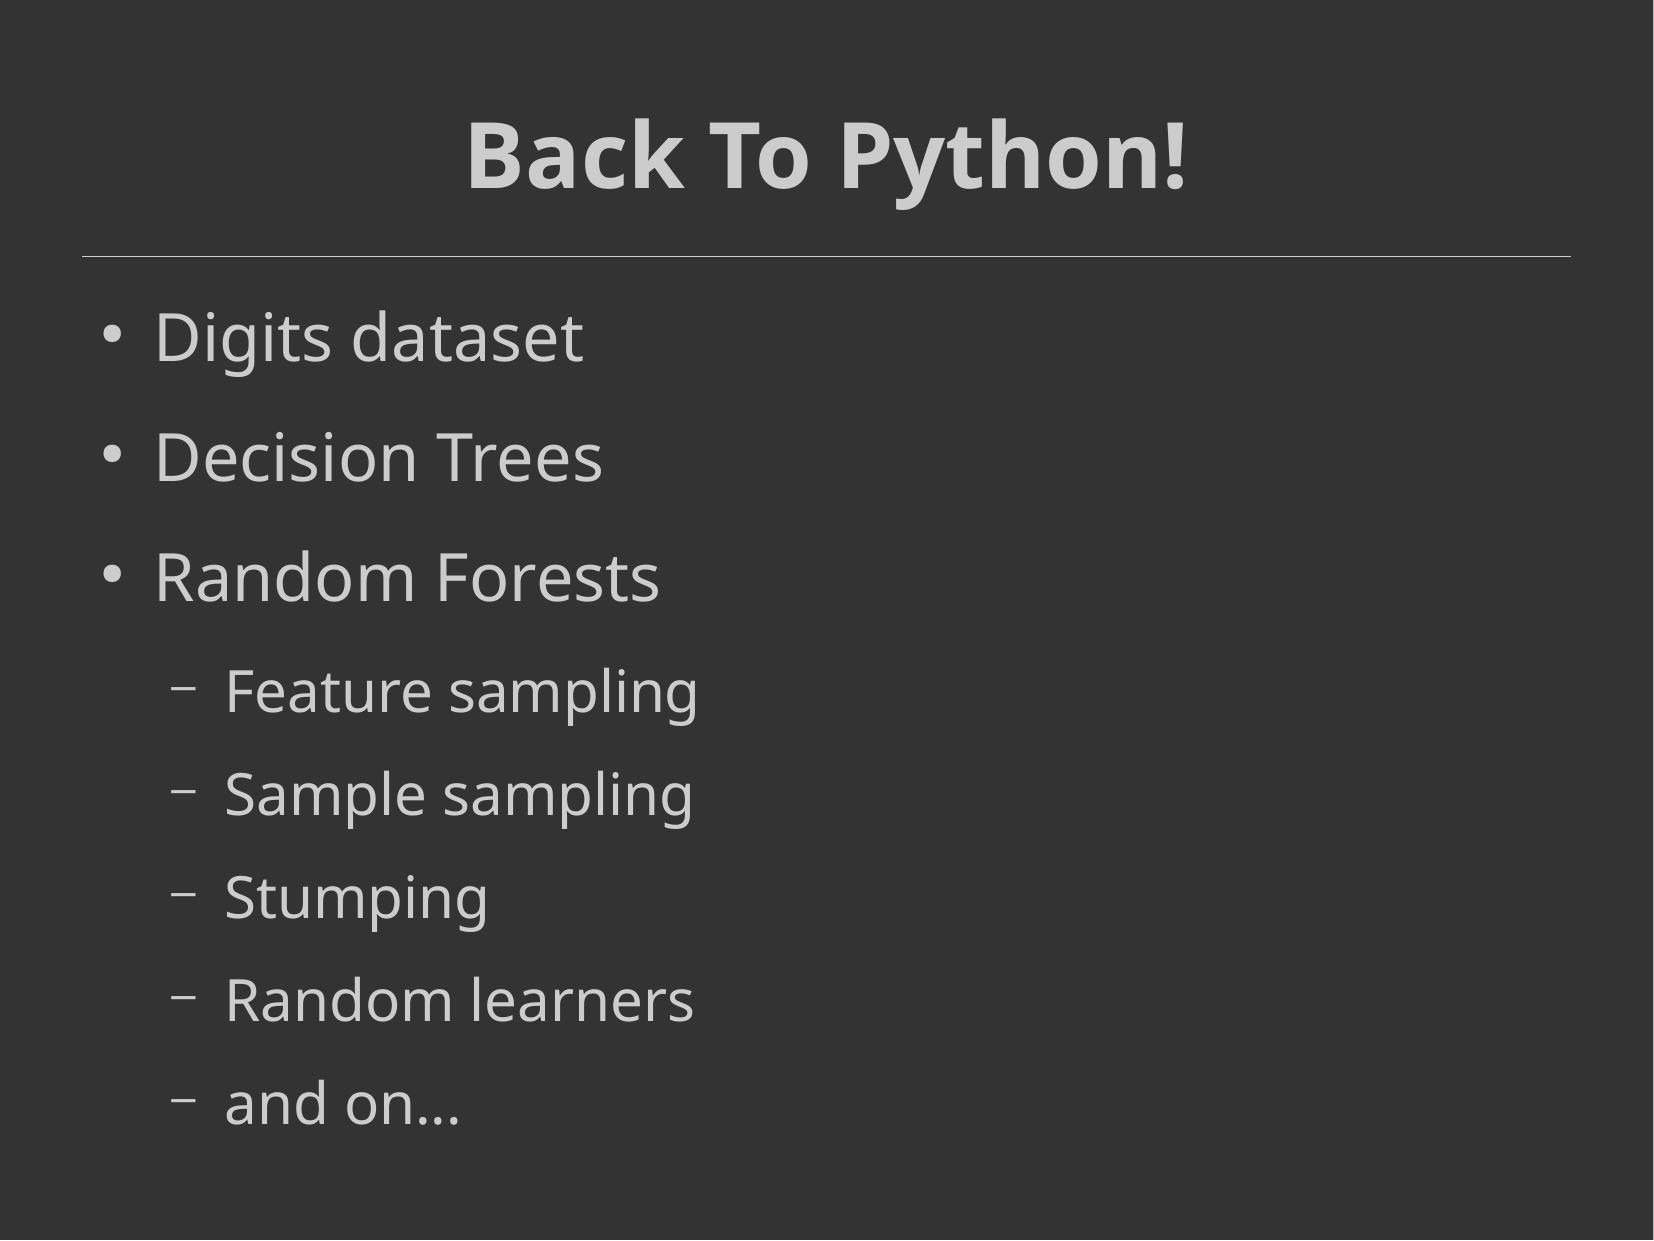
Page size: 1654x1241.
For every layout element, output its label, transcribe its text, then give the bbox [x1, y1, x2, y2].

list Digits dataset Decision Trees Random Forests Feature sampling Sample sampling Stumping Random learners and on... [82, 290, 1571, 1010]
title Back To Python! [82, 49, 1571, 257]
